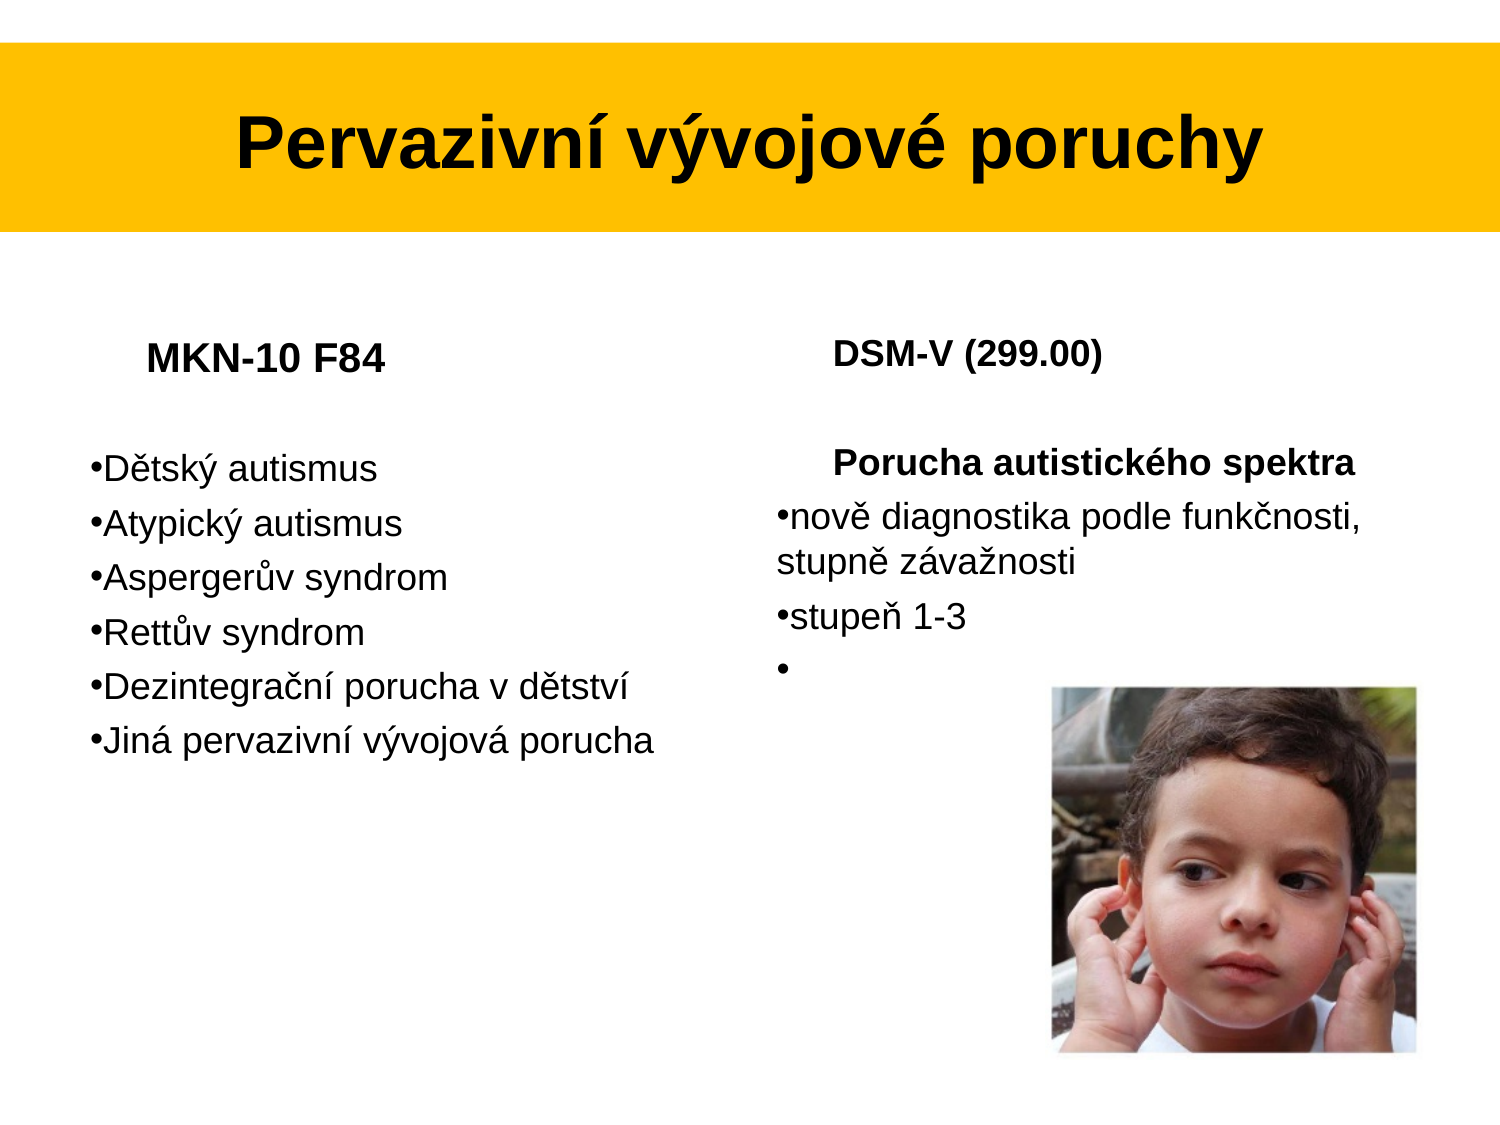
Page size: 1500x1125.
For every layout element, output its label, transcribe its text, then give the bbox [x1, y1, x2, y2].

list DSM-V (299.00) Porucha autistického spektra nově diagnostika podle funkčnosti, stupně závažnosti stupeň 1-3 [761, 267, 1425, 1010]
title Pervazivní vývojové poruchy [75, 45, 1426, 233]
text_box [0, 42, 1500, 232]
list MKN-10 F84 Dětský autismus Atypický autismus Aspergerův syndrom Rettův syndrom Dezintegrační porucha v dětství Jiná pervazivní vývojová porucha [75, 262, 738, 1005]
picture [1045, 680, 1424, 1060]
